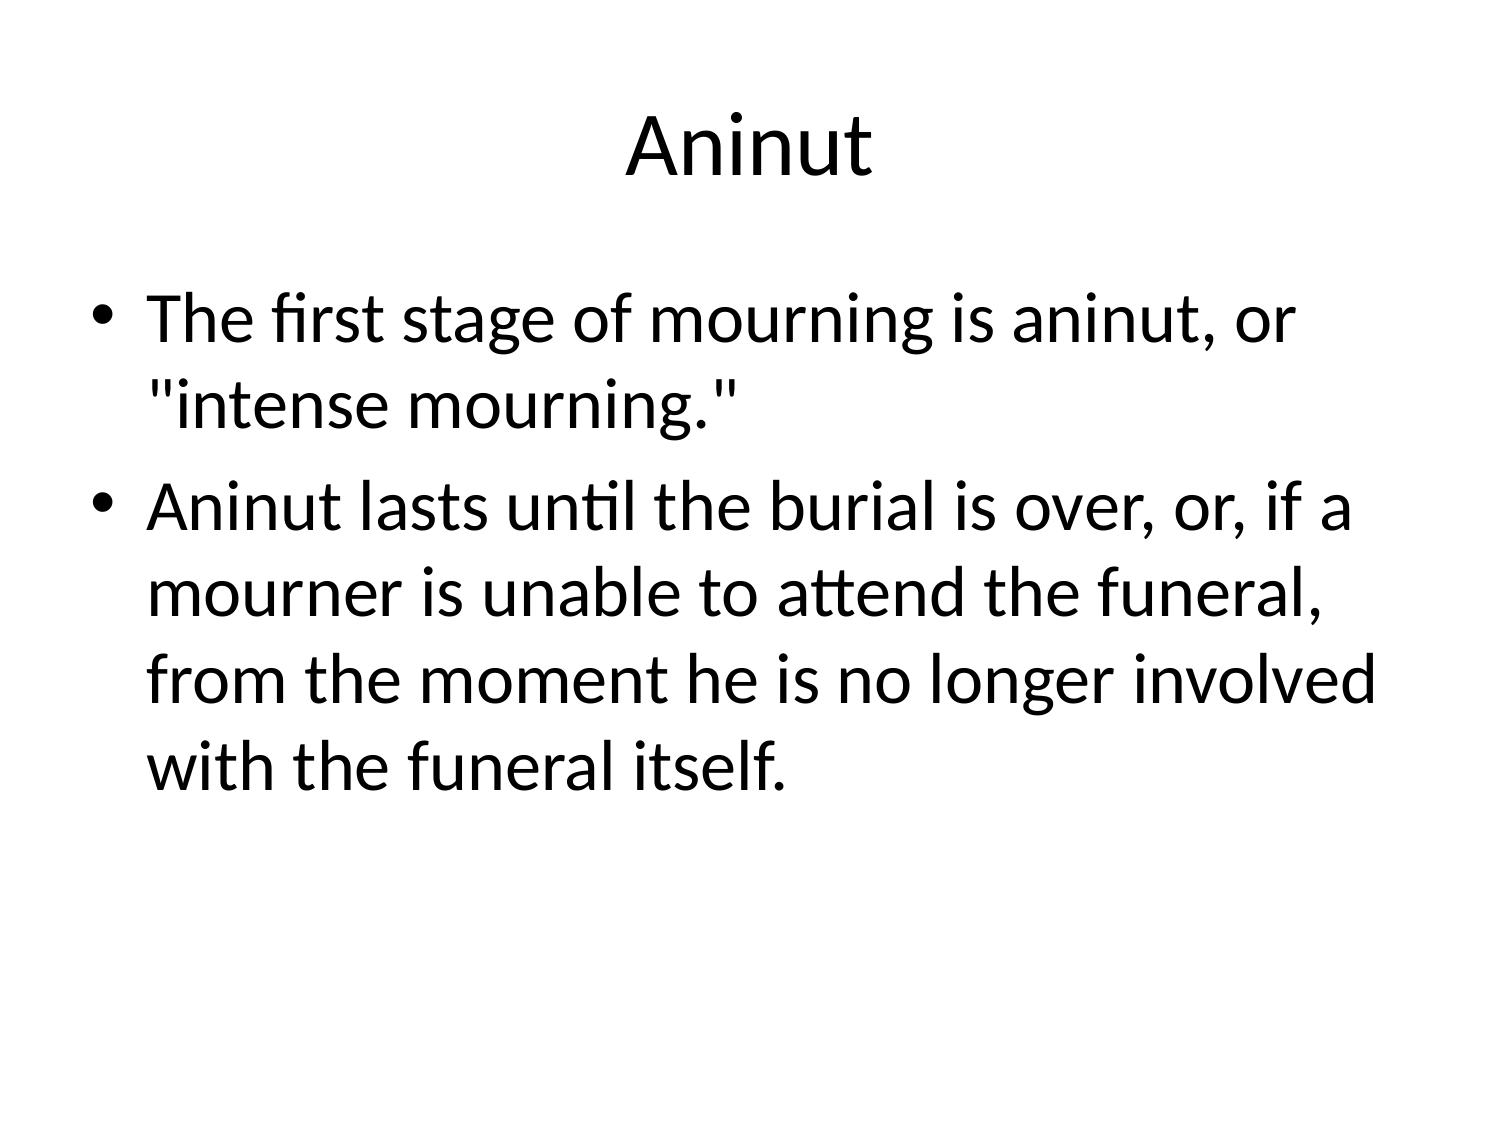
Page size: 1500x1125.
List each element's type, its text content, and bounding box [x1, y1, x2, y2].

title Aninut [75, 45, 1425, 233]
list The first stage of mourning is aninut, or "intense mourning." Aninut lasts until the burial is over, or, if a mourner is unable to attend the funeral, from the moment he is no longer involved with the funeral itself. [75, 262, 1425, 1005]
